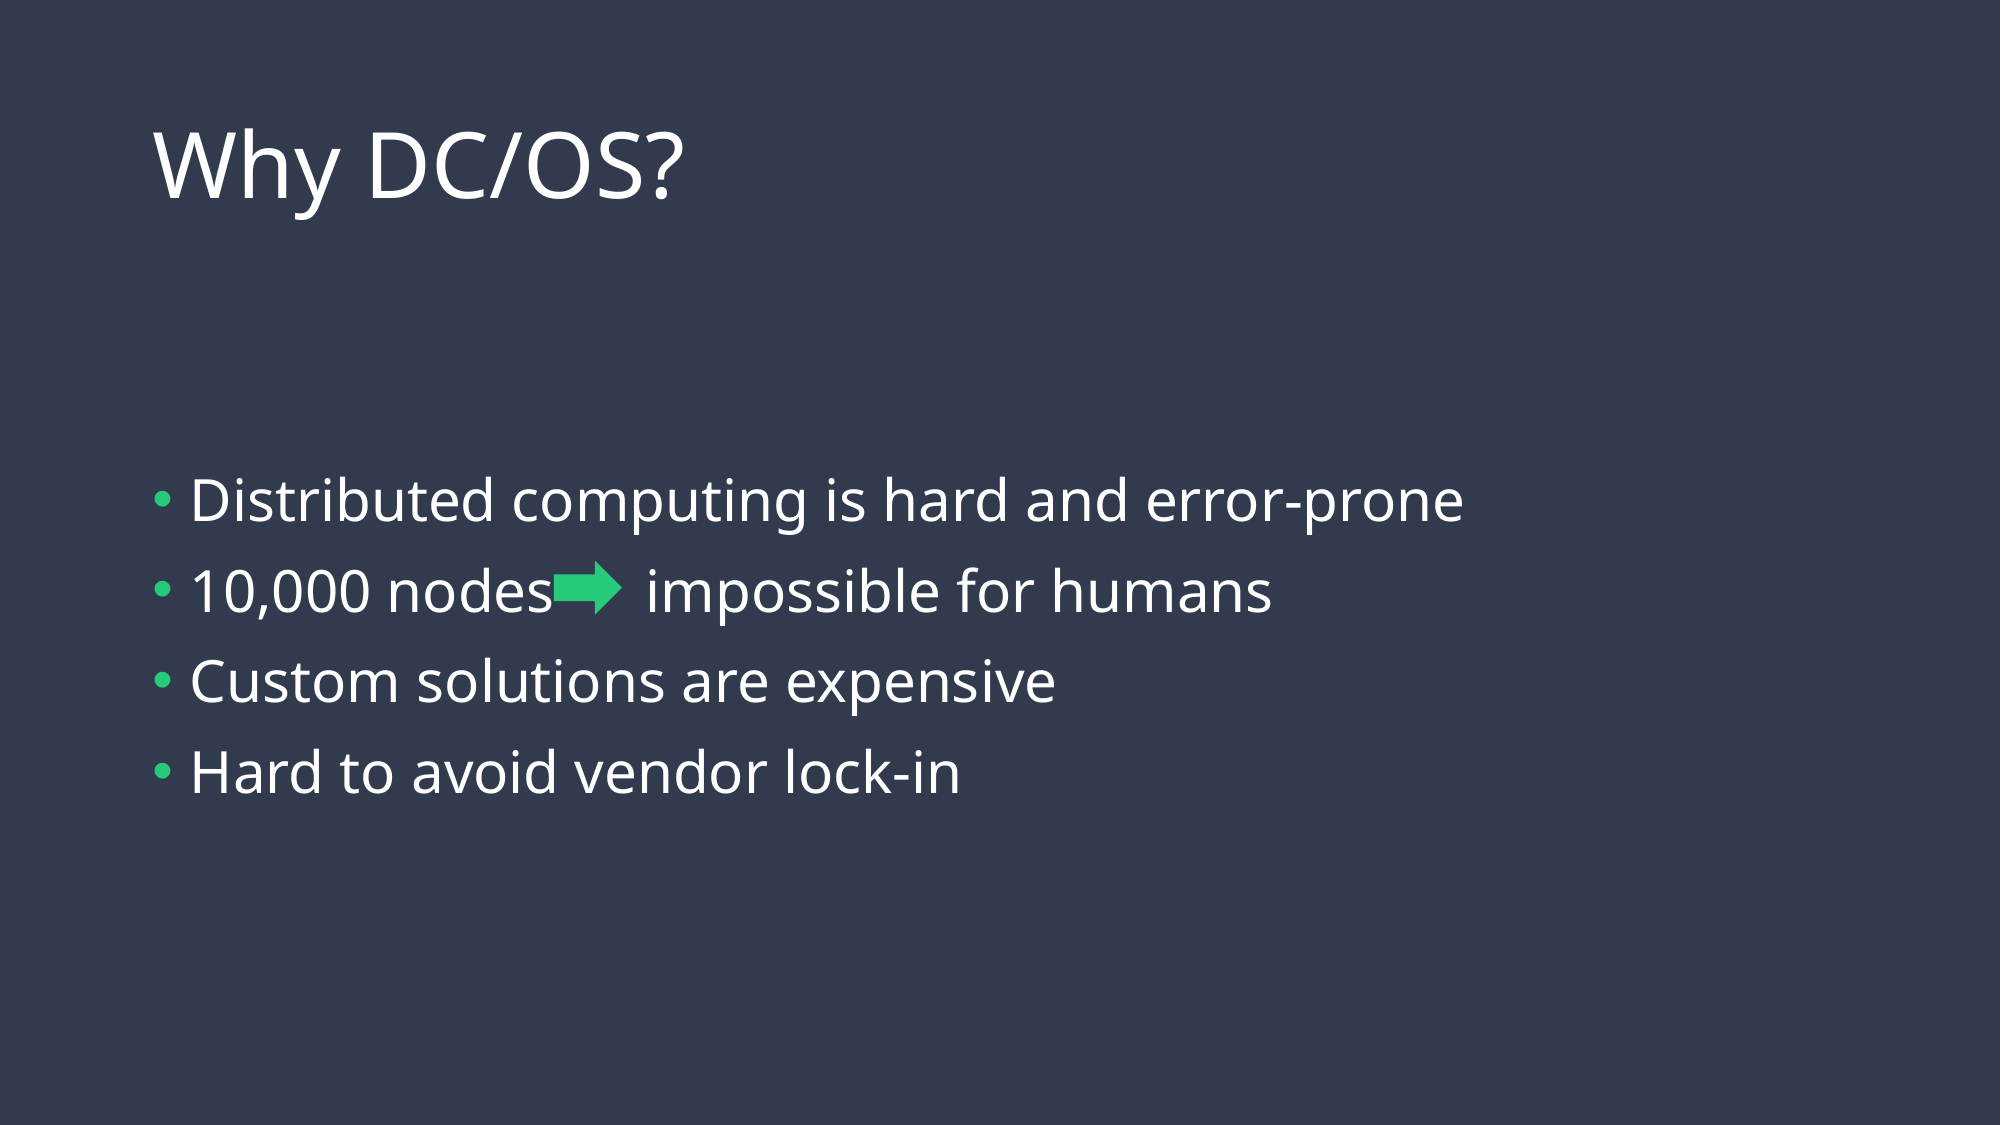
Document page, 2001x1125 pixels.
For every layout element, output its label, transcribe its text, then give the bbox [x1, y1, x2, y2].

list Distributed computing is hard and error-prone 10,000 nodes impossible for humans Custom solutions are expensive Hard to avoid vendor lock-in [137, 277, 1863, 992]
title Why DC/OS? [137, 59, 1863, 277]
text_box [554, 563, 621, 613]
